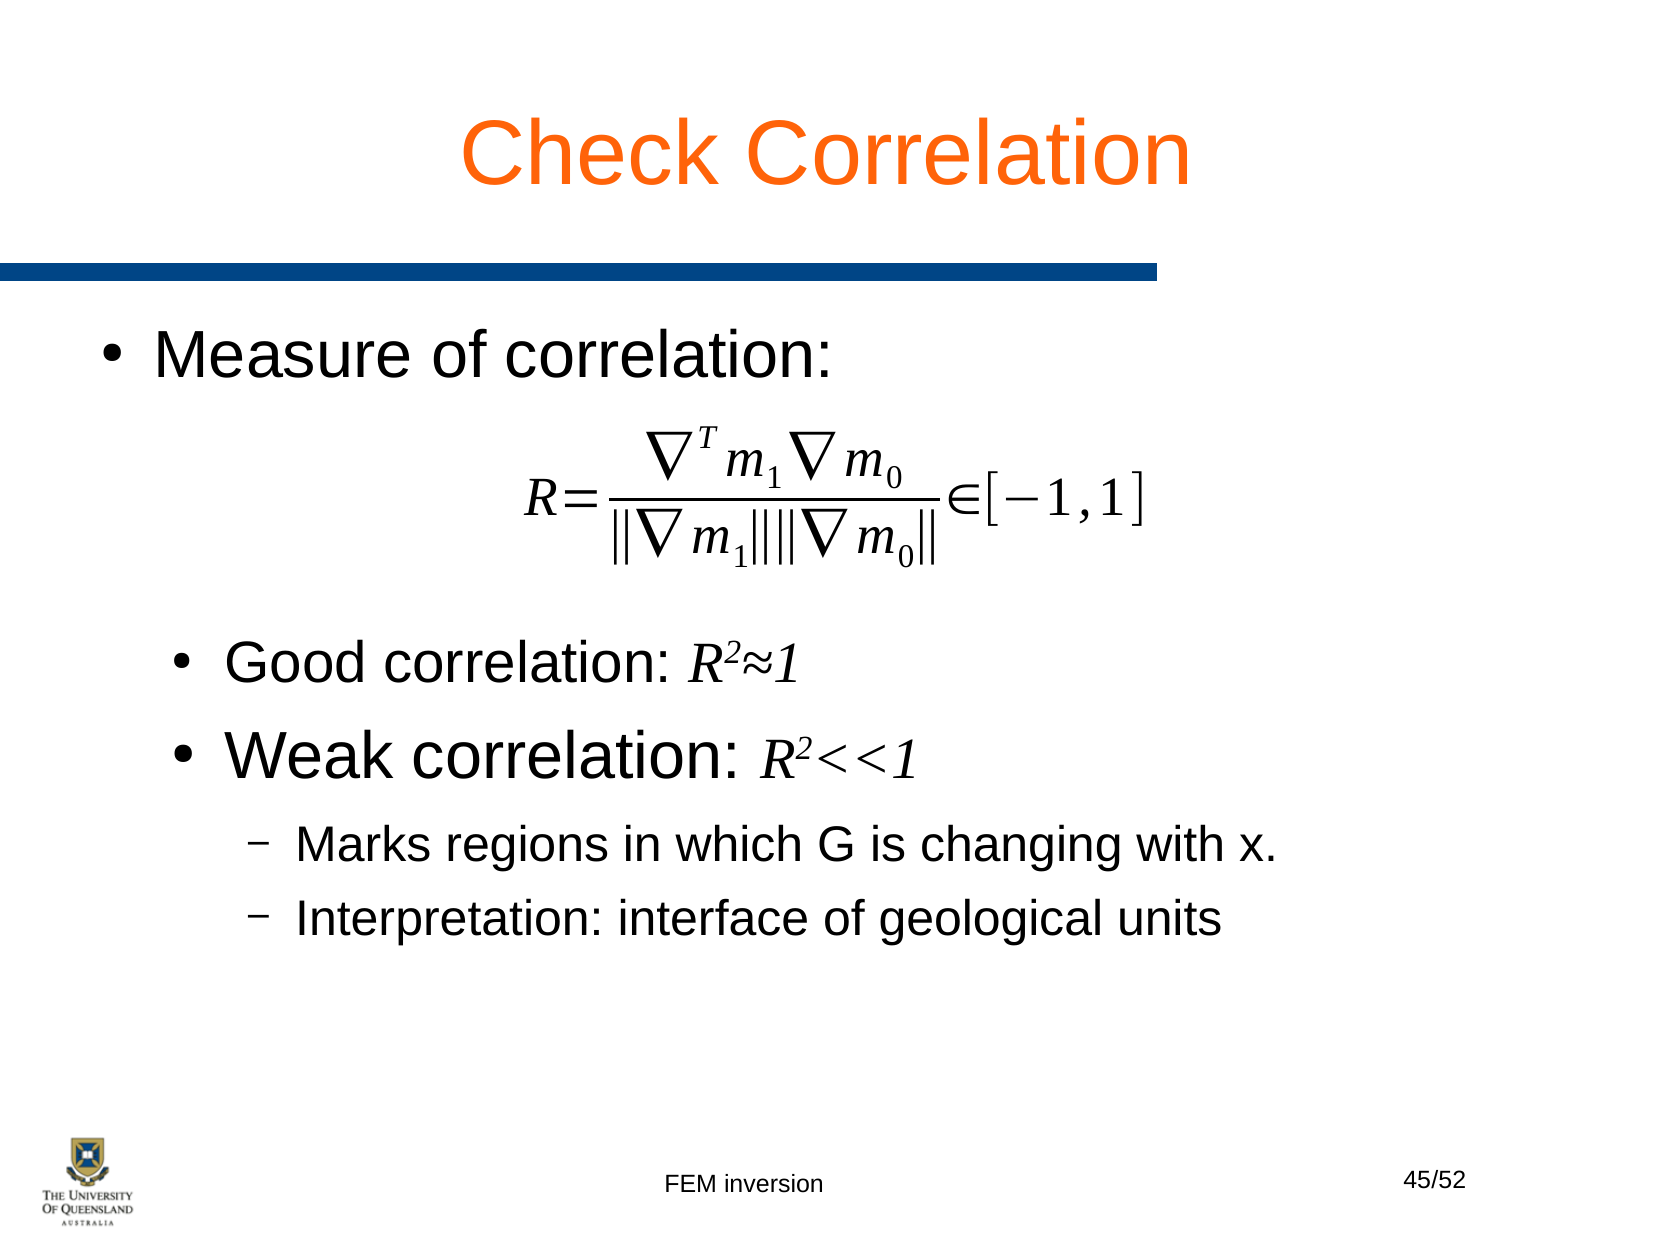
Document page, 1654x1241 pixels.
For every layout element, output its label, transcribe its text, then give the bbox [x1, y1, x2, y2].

picture [35, 1133, 142, 1235]
title Check Correlation [82, 49, 1571, 257]
list Measure of correlation: Good correlation: R2≈1 Weak correlation: R2<<1 Marks regions in which G is changing with x. Interpretation: interface of geological units [82, 316, 1571, 1010]
chart [514, 419, 1152, 574]
